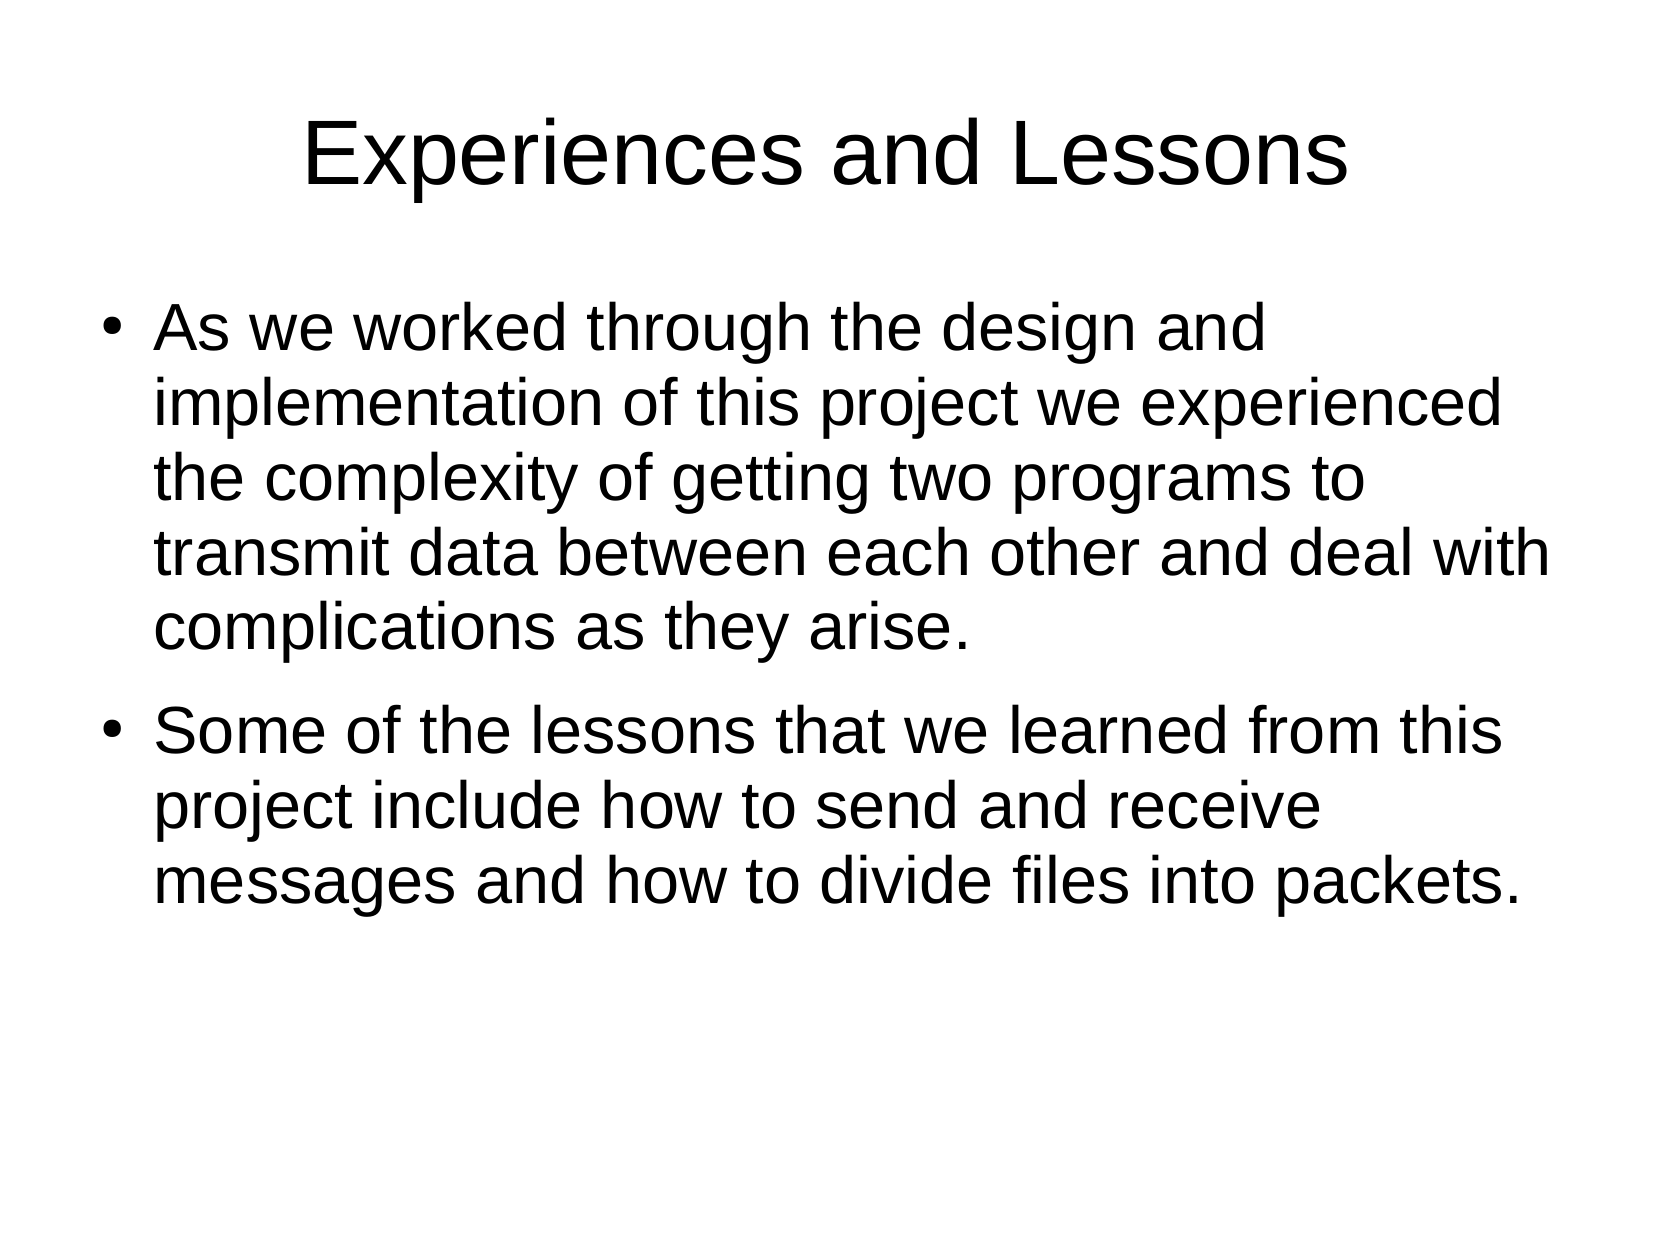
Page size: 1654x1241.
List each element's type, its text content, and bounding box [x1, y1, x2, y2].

list As we worked through the design and implementation of this project we experienced the complexity of getting two programs to transmit data between each other and deal with complications as they arise. Some of the lessons that we learned from this project include how to send and receive messages and how to divide files into packets. [82, 290, 1571, 1010]
title Experiences and Lessons [82, 49, 1571, 257]
